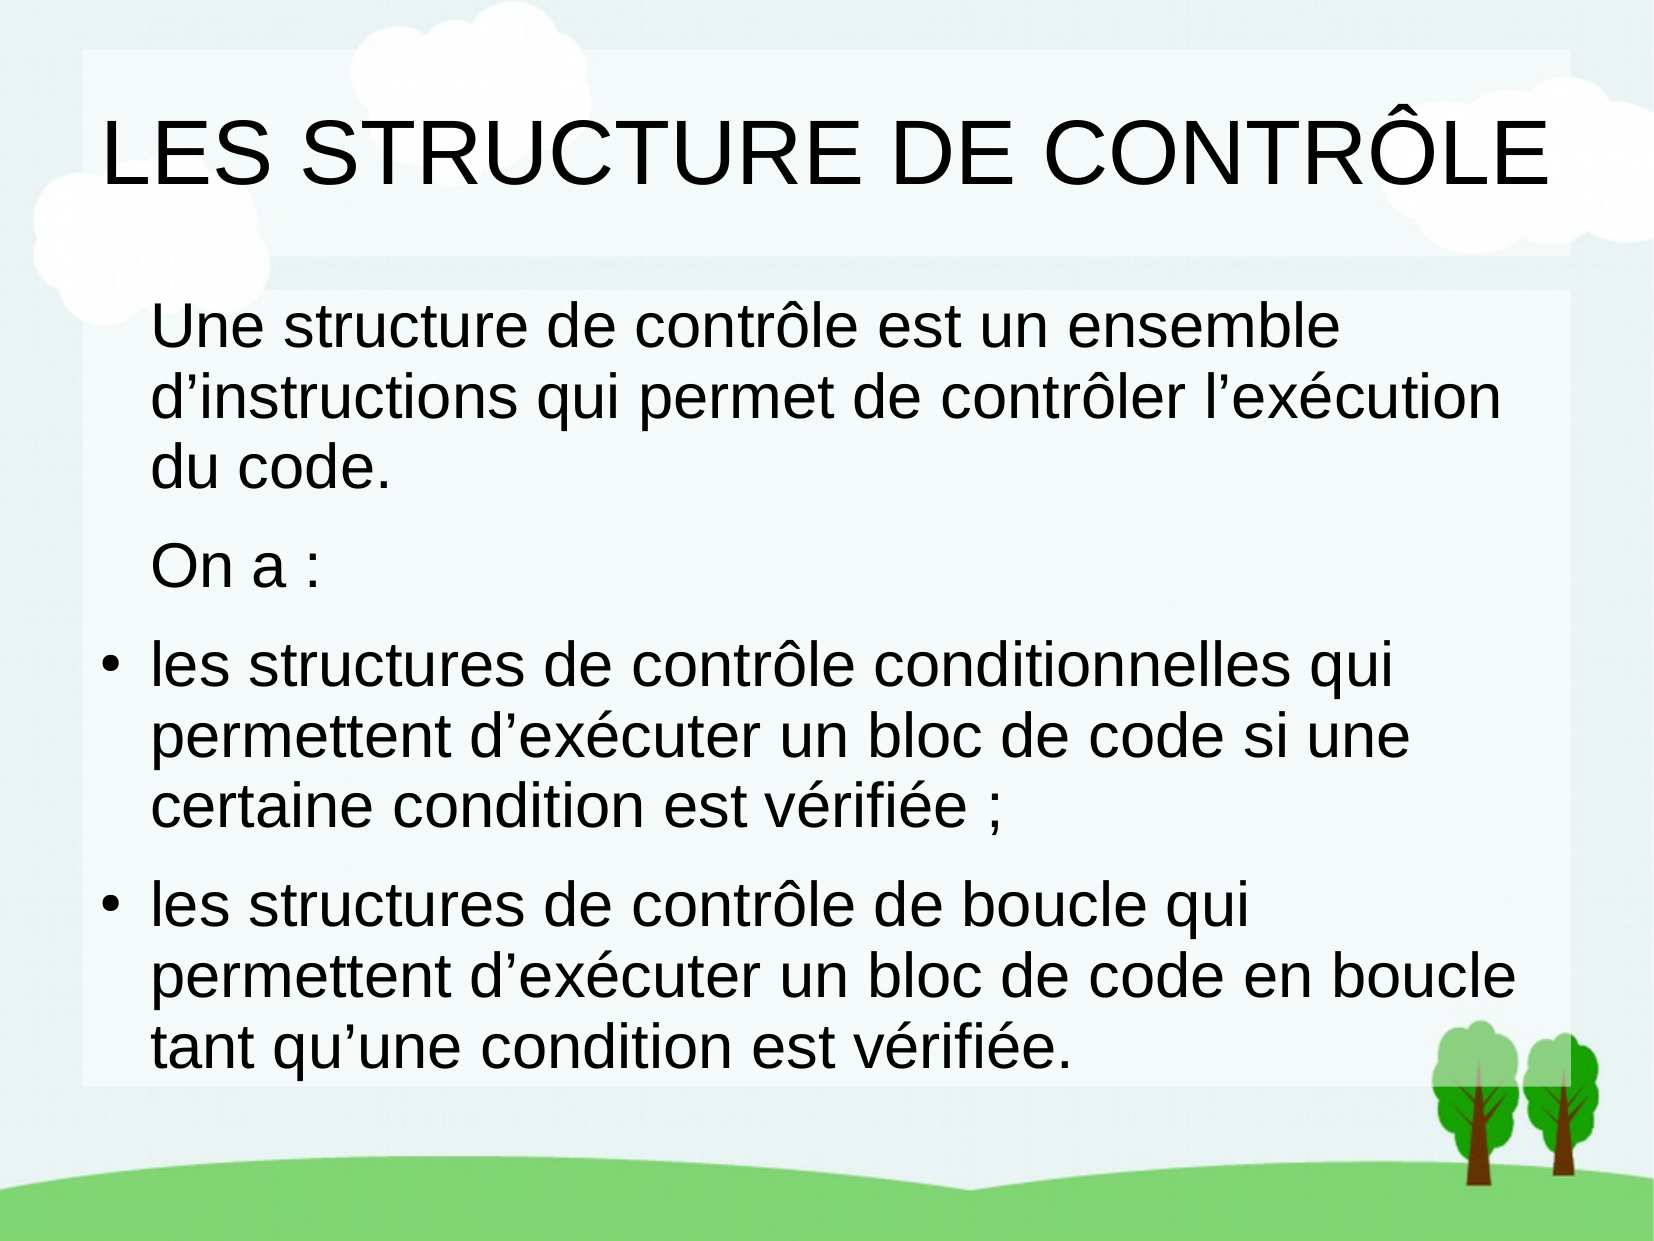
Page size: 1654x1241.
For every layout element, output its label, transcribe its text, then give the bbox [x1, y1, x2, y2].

list Une structure de contrôle est un ensemble d’instructions qui permet de contrôler l’exécution du code. On a : les structures de contrôle conditionnelles qui permettent d’exécuter un bloc de code si une certaine condition est vérifiée ; les structures de contrôle de boucle qui permettent d’exécuter un bloc de code en boucle tant qu’une condition est vérifiée. [82, 290, 1571, 1087]
picture [0, 0, 1654, 1241]
title LES STRUCTURE DE CONTRÔLE [82, 49, 1571, 257]
